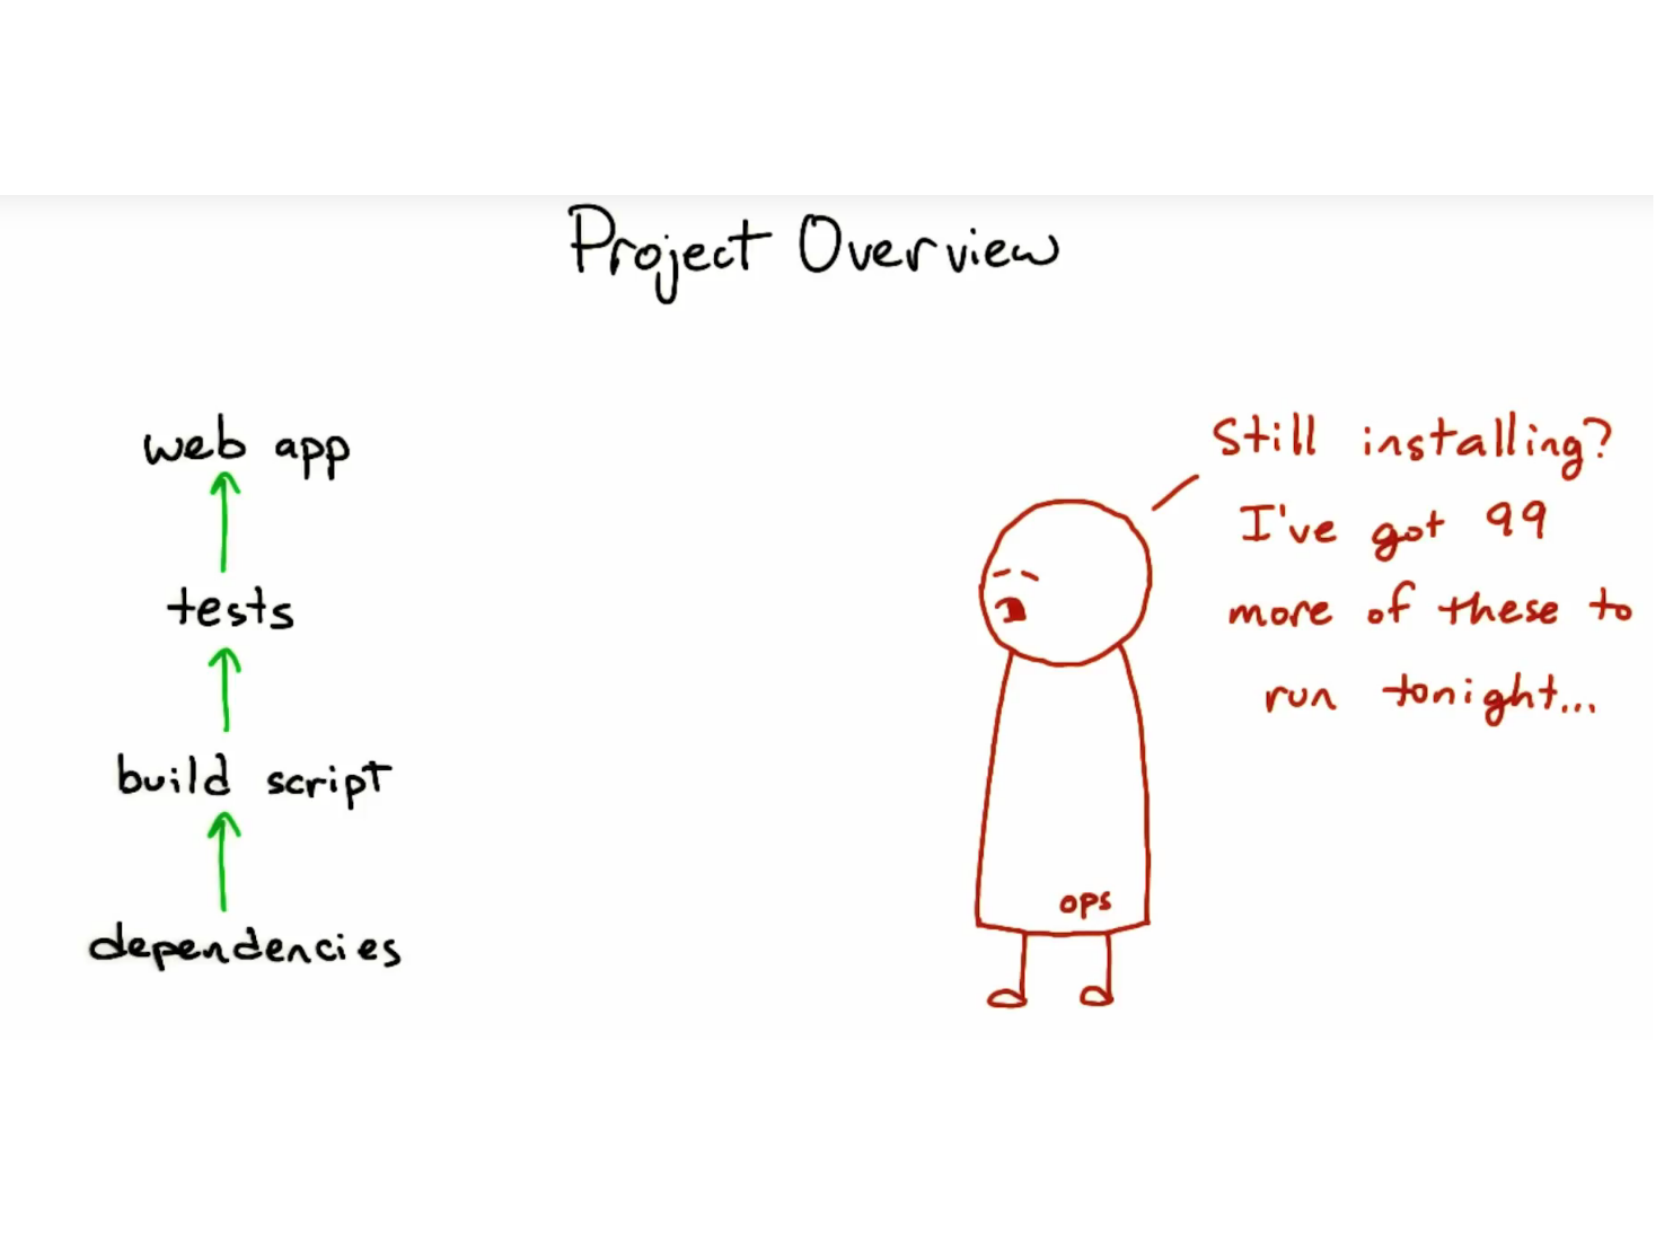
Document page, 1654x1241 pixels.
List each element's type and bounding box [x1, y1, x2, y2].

picture [0, 195, 1654, 1040]
